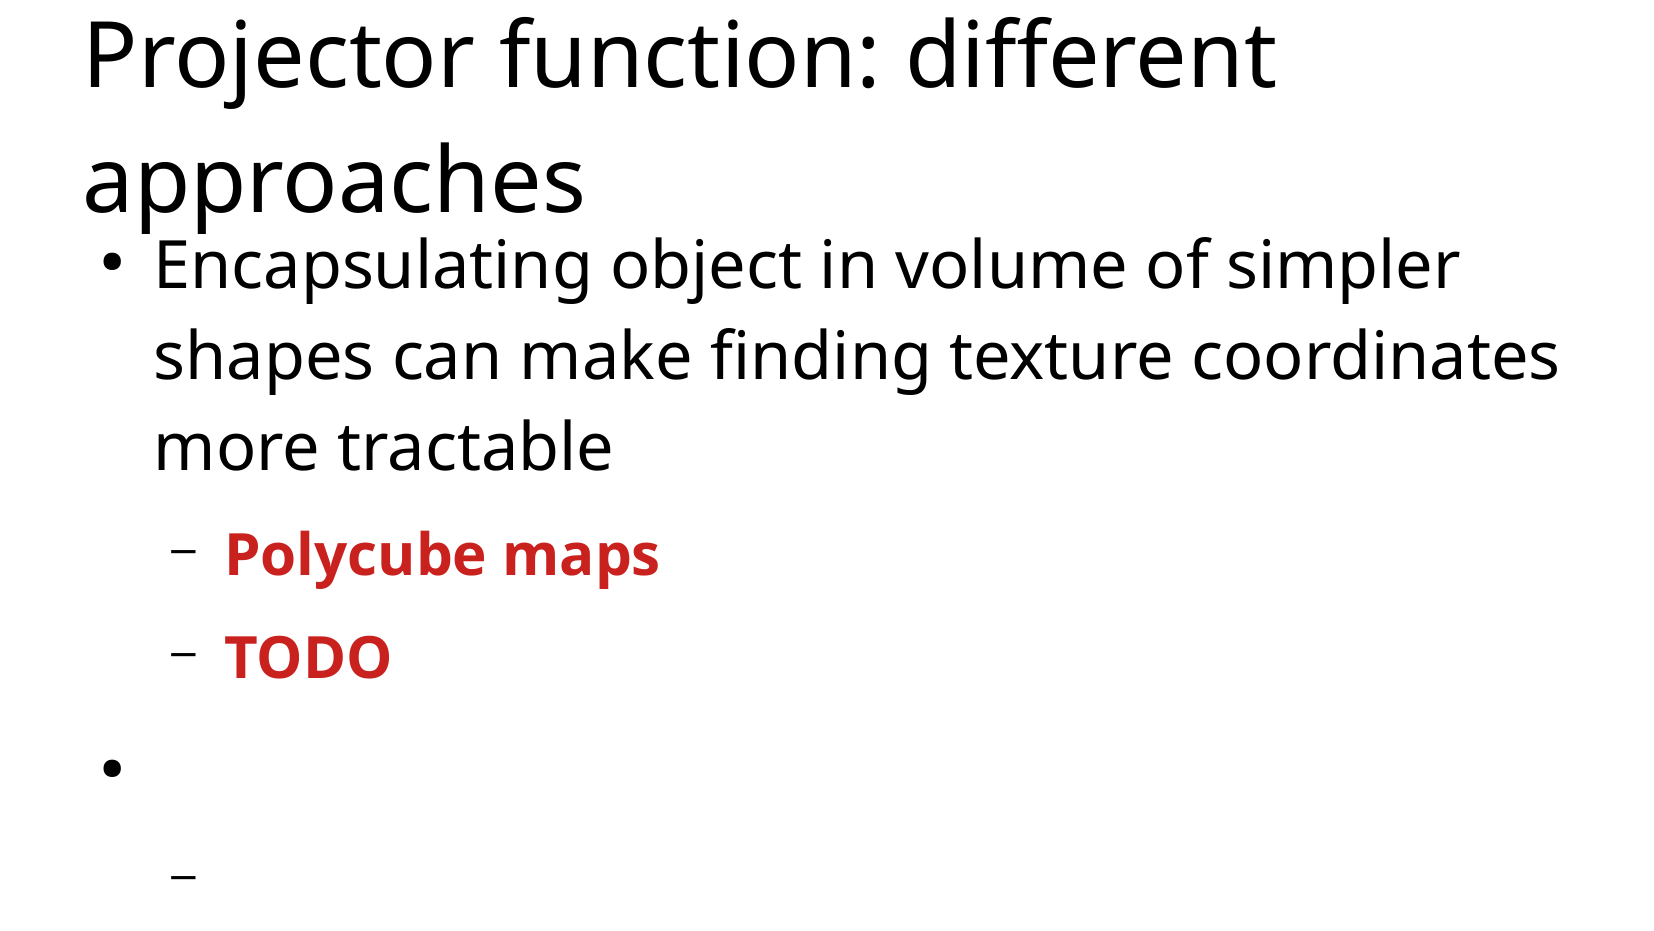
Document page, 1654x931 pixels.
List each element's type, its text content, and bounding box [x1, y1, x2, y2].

list Encapsulating object in volume of simpler shapes can make finding texture coordinates more tractable Polycube maps TODO [82, 217, 1571, 758]
title Projector function: different approaches [82, 37, 1571, 193]
